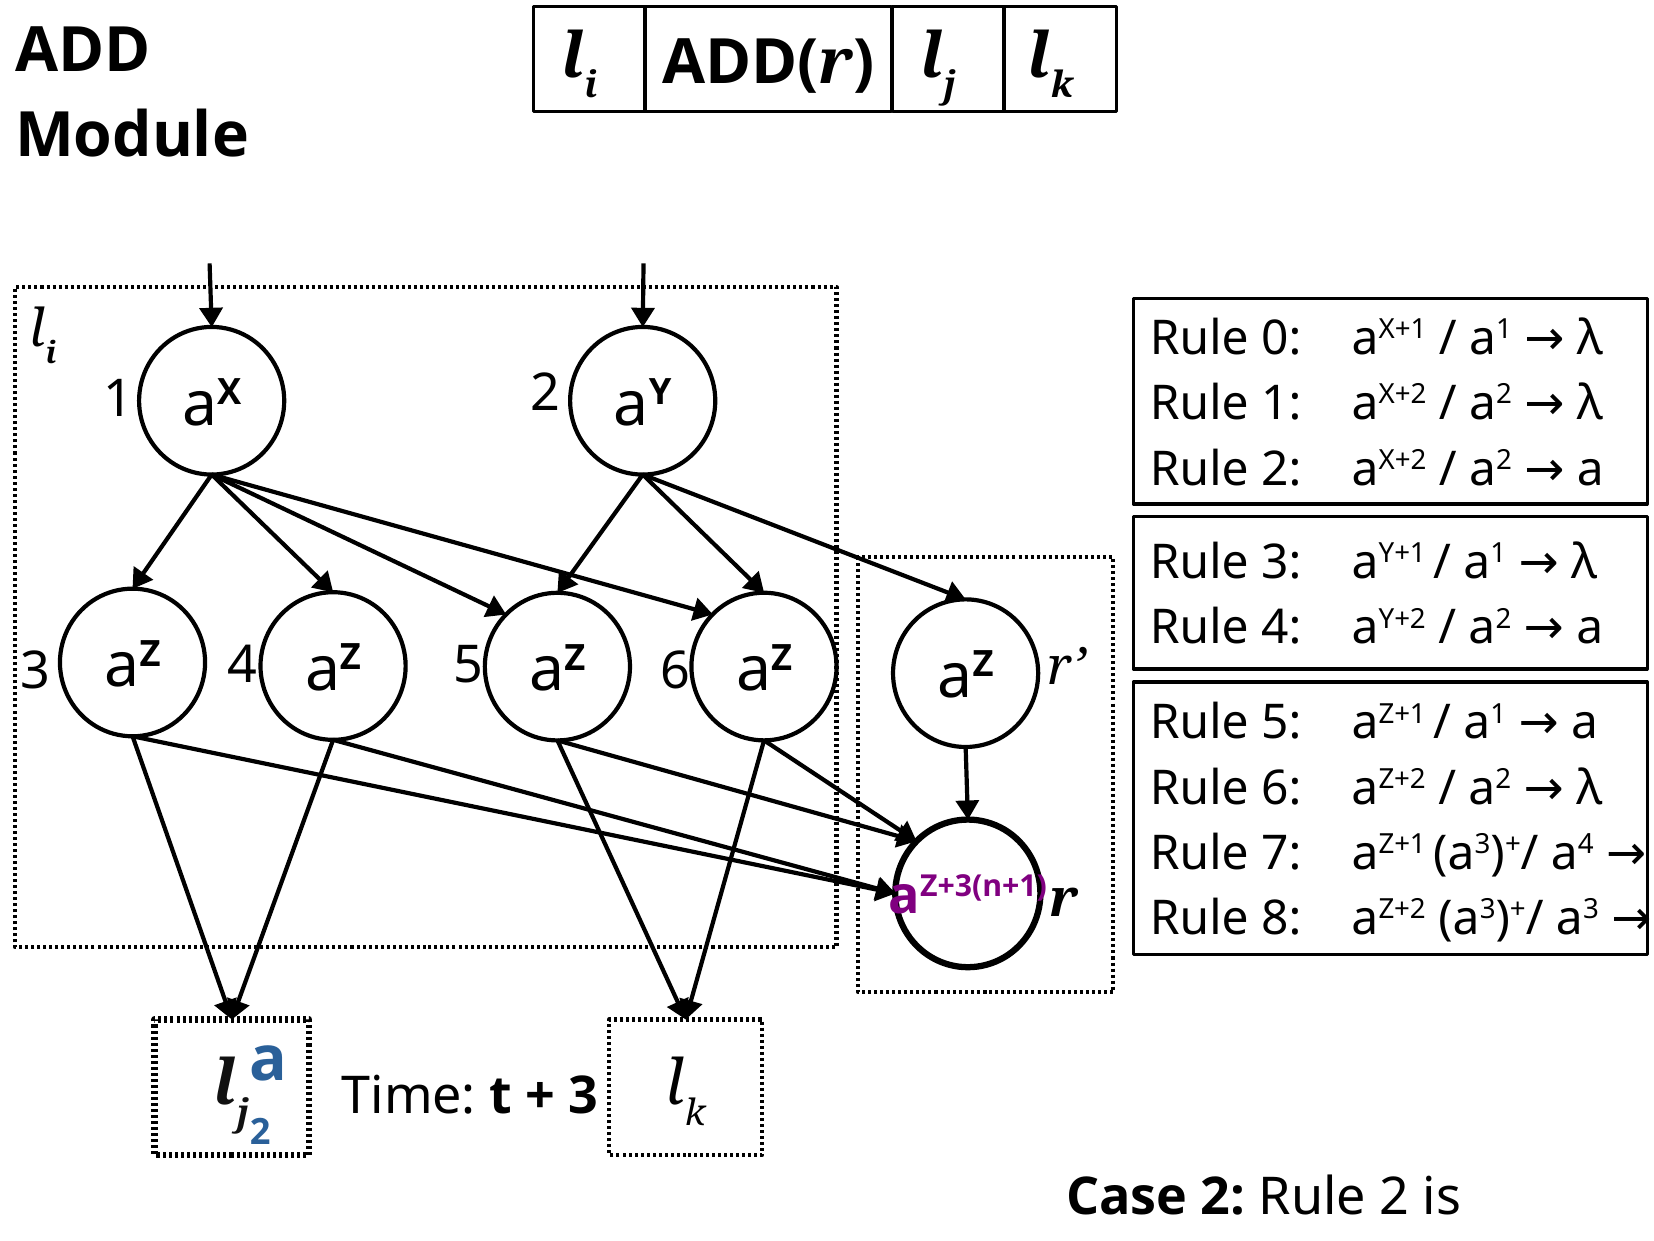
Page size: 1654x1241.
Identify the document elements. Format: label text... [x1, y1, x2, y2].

text_box 2 [515, 347, 573, 446]
text_box 6 [645, 625, 703, 723]
text_box 5 [438, 619, 496, 717]
text_box Rule 0: aX+1 / a1 → λ Rule 1: aX+2 / a2 → λ Rule 2: aX+2 / a2 → a [1133, 298, 1648, 504]
text_box a2 [235, 1006, 322, 1111]
text_box 1 [88, 353, 149, 452]
text_box Rule 5: aZ+1 / a1 → a Rule 6: aZ+2 / a2 → λ Rule 7: aZ+1 (a3)+/ a4 → λ Rule 8: aZ+2 (a3)+/ a3 → a [1133, 681, 1648, 955]
text_box aZ [496, 592, 631, 741]
text_box Rule 3: aY+1 / a1 → λ Rule 4: aY+2 / a2 → a [1133, 516, 1648, 669]
text_box lj [892, 6, 1004, 112]
text_box aZ [893, 599, 1039, 747]
text_box aZ+3(n+1) [895, 819, 1034, 968]
text_box aY [573, 326, 716, 475]
text_box aZ [273, 592, 406, 740]
text_box lk [609, 1019, 763, 1156]
text_box r [1034, 854, 1082, 940]
text_box li [533, 6, 645, 112]
text_box r’ [1032, 621, 1110, 708]
text_box aZ [703, 592, 837, 741]
text_box aZ [67, 588, 206, 737]
text_box ADD(r) [645, 6, 892, 112]
text_box 4 [212, 619, 273, 717]
text_box aX [139, 326, 285, 475]
text_box ADD Module [0, 0, 346, 95]
text_box Case 2: Rule 2 is activated. [1051, 1151, 1650, 1236]
text_box Time: t + 3 [326, 1050, 586, 1134]
text_box li [15, 272, 91, 386]
text_box lk [1004, 6, 1117, 112]
text_box lj [154, 1019, 310, 1156]
text_box 3 [5, 625, 67, 723]
